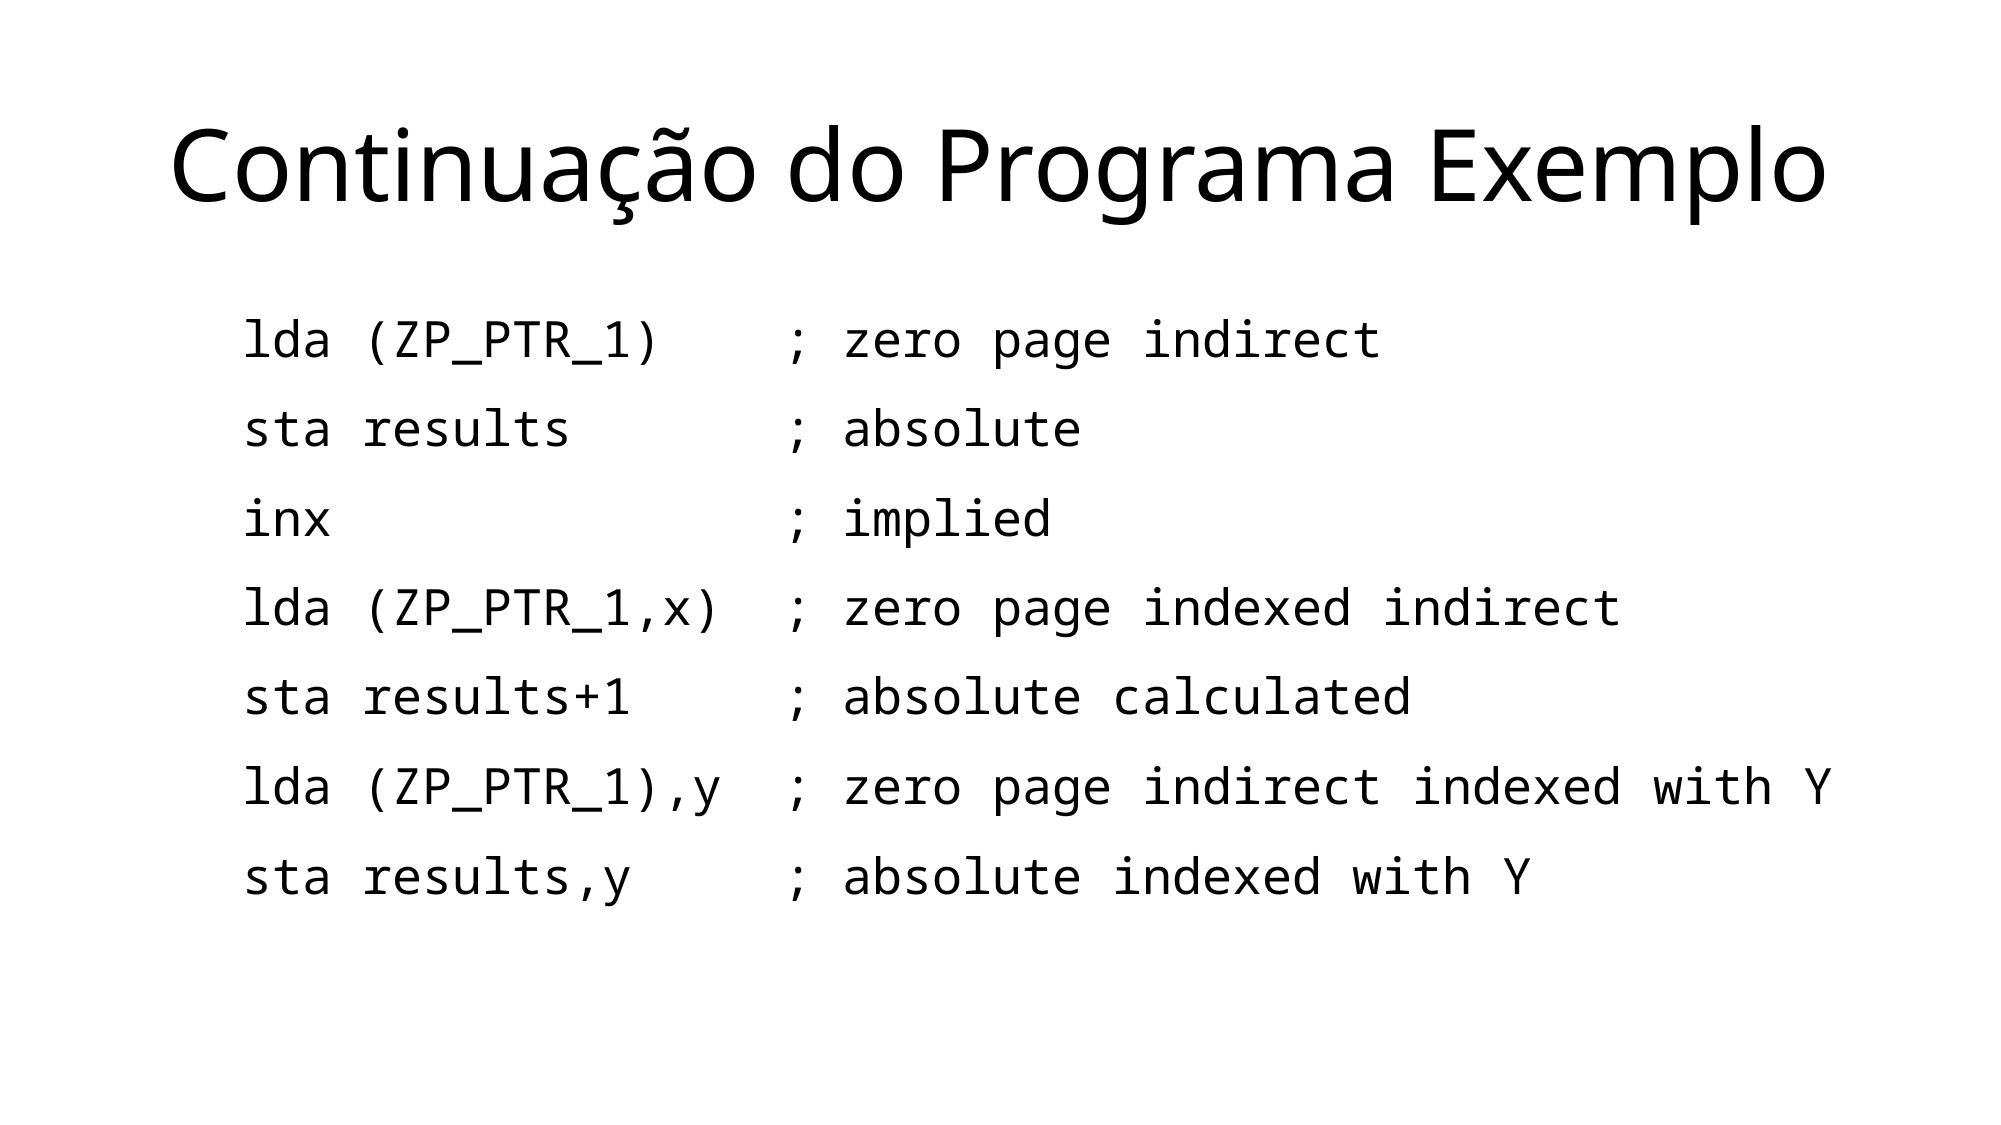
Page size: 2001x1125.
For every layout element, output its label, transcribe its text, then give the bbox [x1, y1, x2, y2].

title Continuação do Programa Exemplo [137, 59, 1863, 278]
list lda (ZP_PTR_1) ; zero page indirect sta results ; absolute inx ; implied lda (ZP_PTR_1,x) ; zero page indexed indirect sta results+1 ; absolute calculated lda (ZP_PTR_1),y ; zero page indirect indexed with Y sta results,y ; absolute indexed with Y [137, 299, 1863, 1014]
